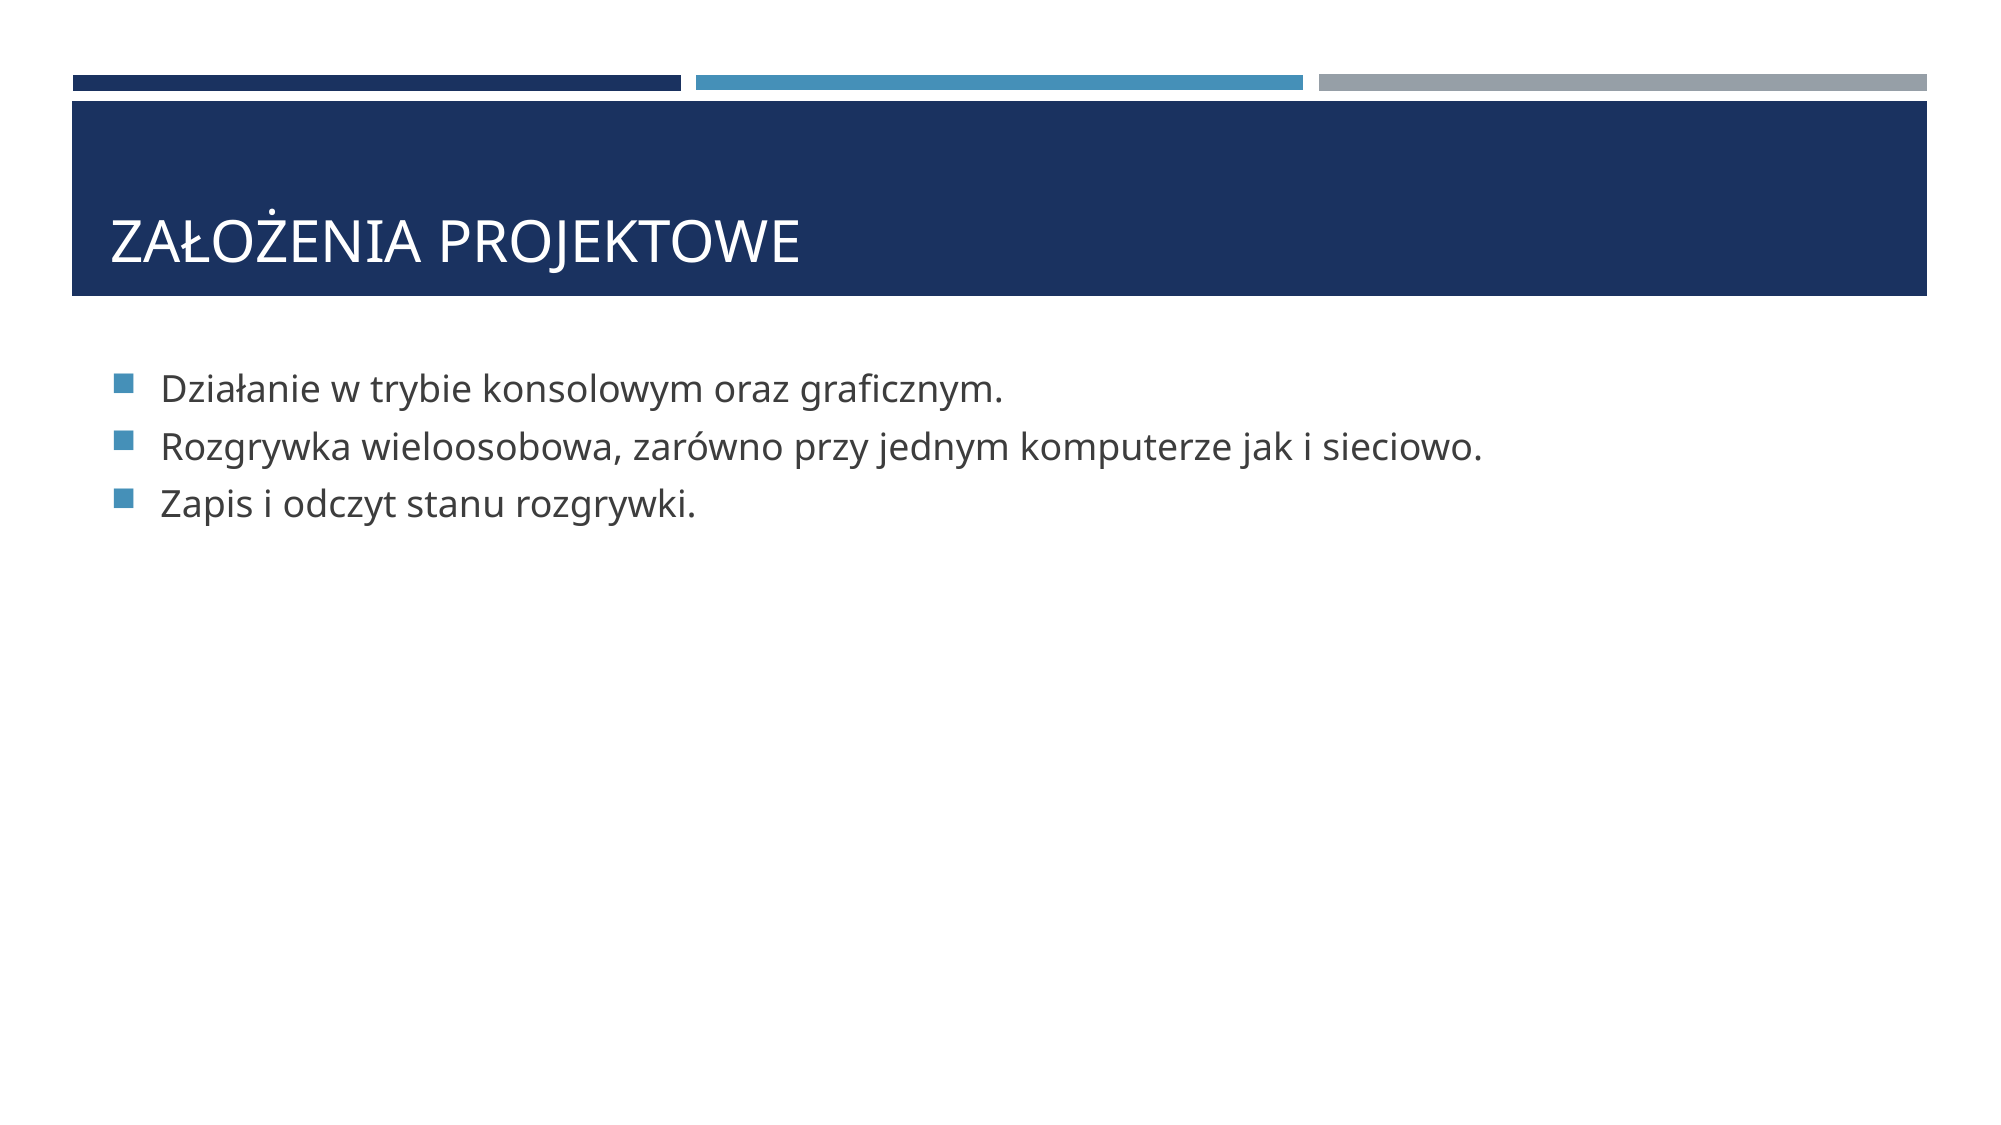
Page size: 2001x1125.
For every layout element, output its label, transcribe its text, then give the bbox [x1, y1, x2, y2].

list Działanie w trybie konsolowym oraz graficznym. Rozgrywka wieloosobowa, zarówno przy jednym komputerze jak i sieciowo. Zapis i odczyt stanu rozgrywki. [95, 357, 1905, 962]
title Założenia projektowe [95, 115, 1905, 282]
